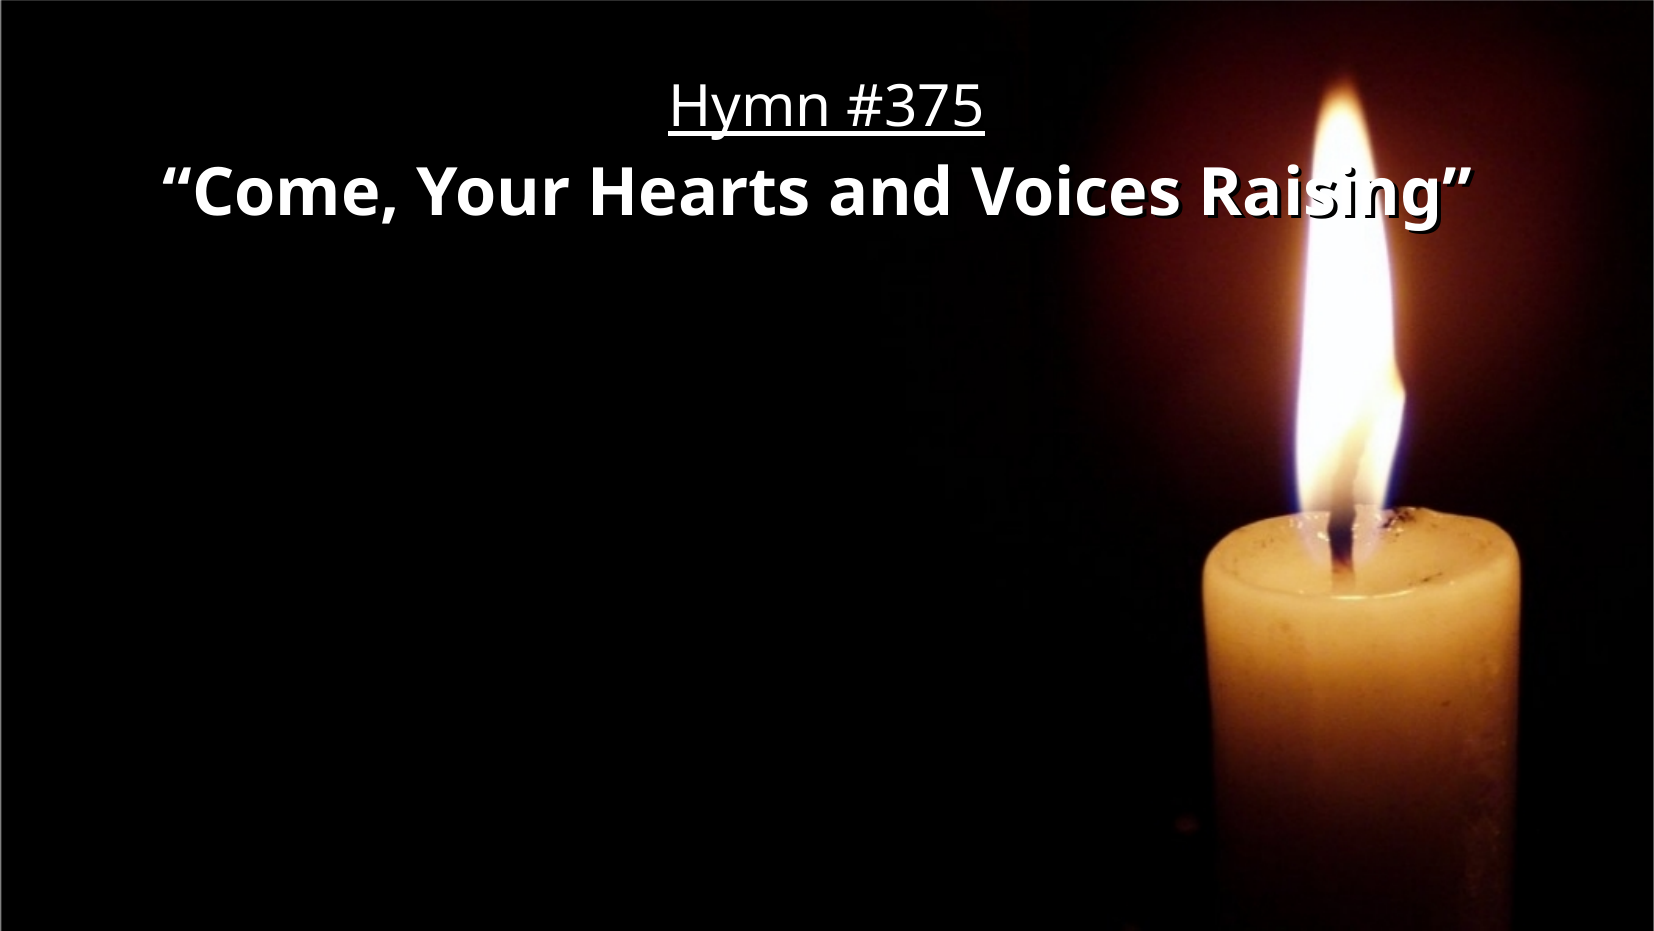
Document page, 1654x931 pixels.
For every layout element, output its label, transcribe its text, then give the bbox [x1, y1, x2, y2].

picture [0, 0, 1654, 931]
text_box Hymn #375 “Come, Your Hearts and Voices Raising” [76, 57, 1577, 238]
